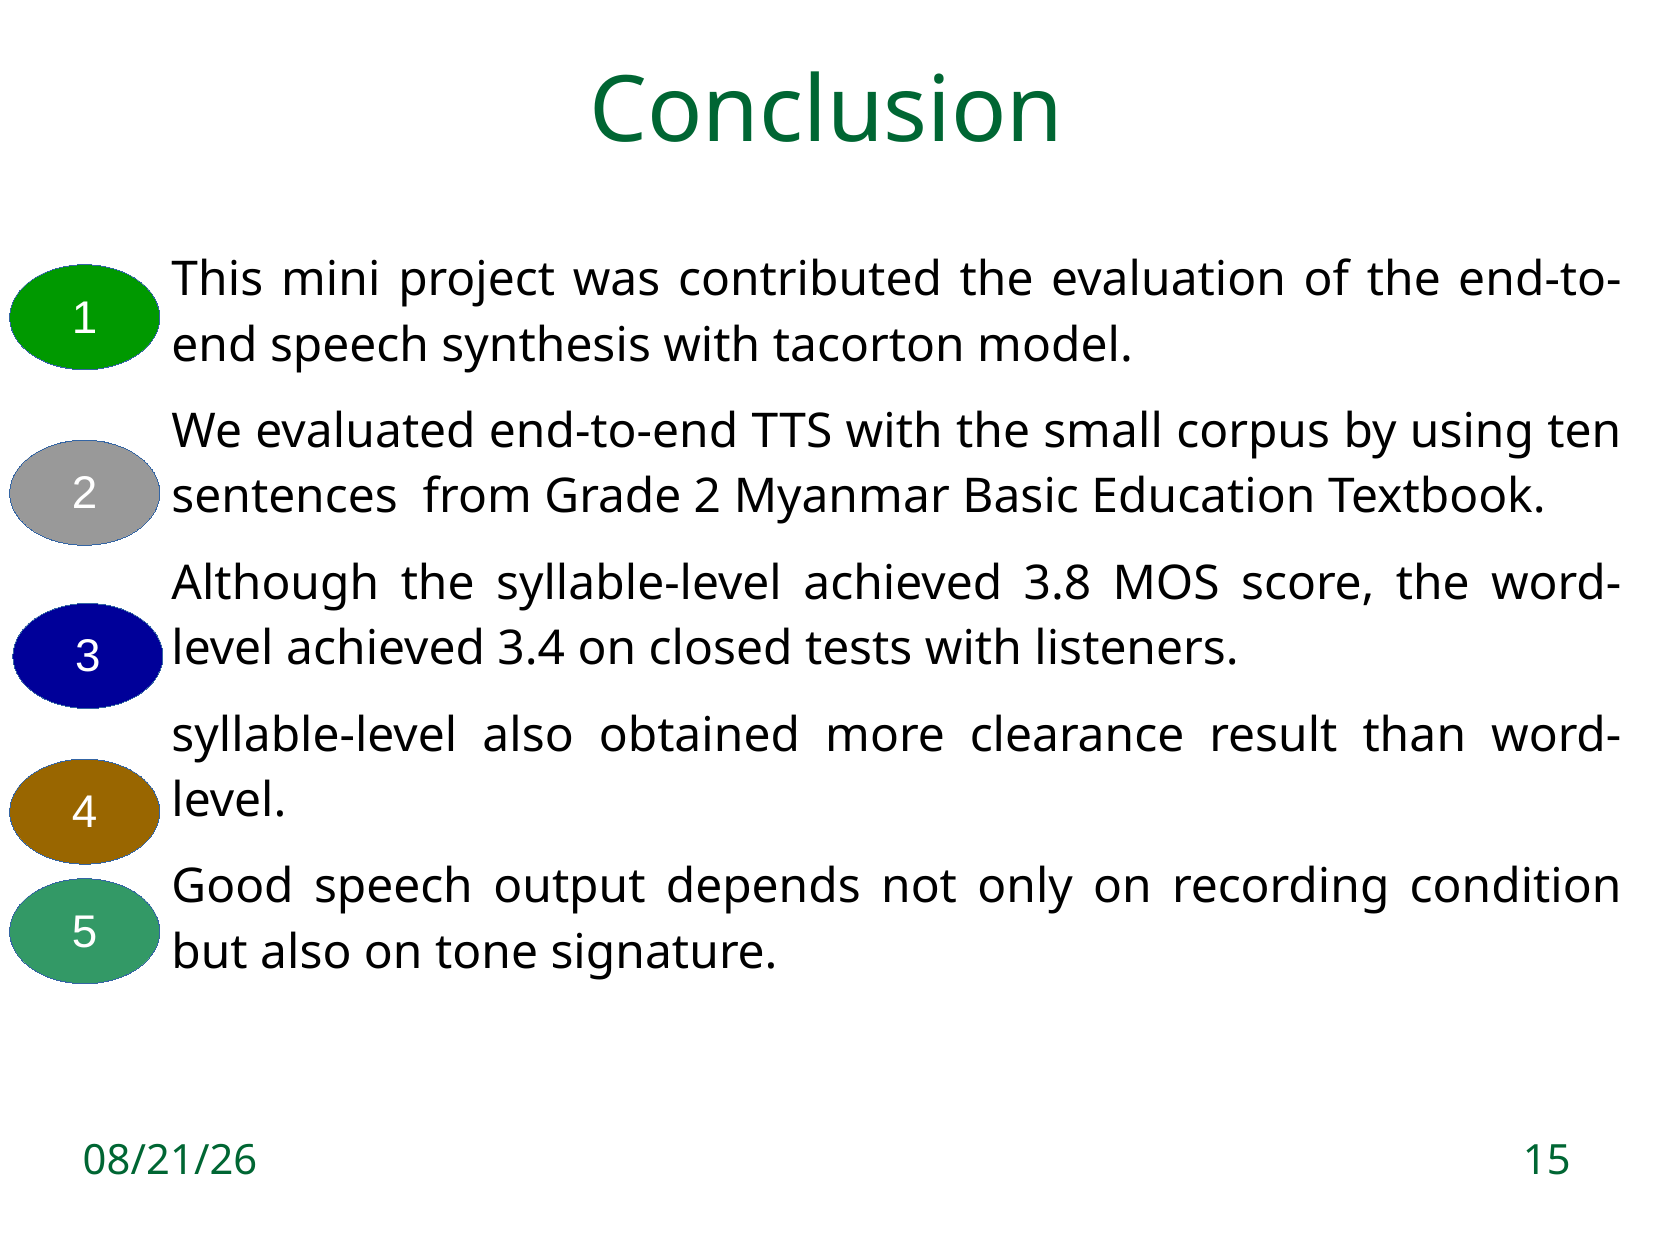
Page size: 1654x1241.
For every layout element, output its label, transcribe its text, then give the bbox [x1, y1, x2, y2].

title Conclusion [0, 2, 1654, 210]
text_box 5 [9, 878, 160, 984]
text_box 3 [12, 603, 163, 709]
list This mini project was contributed the evaluation of the end-to-end speech synthesis with tacorton model. We evaluated end-to-end TTS with the small corpus by using ten sentences from Grade 2 Myanmar Basic Education Textbook. Although the syllable-level achieved 3.8 MOS score, the word-level achieved 3.4 on closed tests with listeners. syllable-level also obtained more clearance result than word-level. Good speech output depends not only on recording condition but also on tone signature. [120, 244, 1625, 1045]
text_box 1 [9, 264, 160, 370]
text_box 2 [9, 440, 160, 546]
text_box 4 [9, 759, 160, 865]
